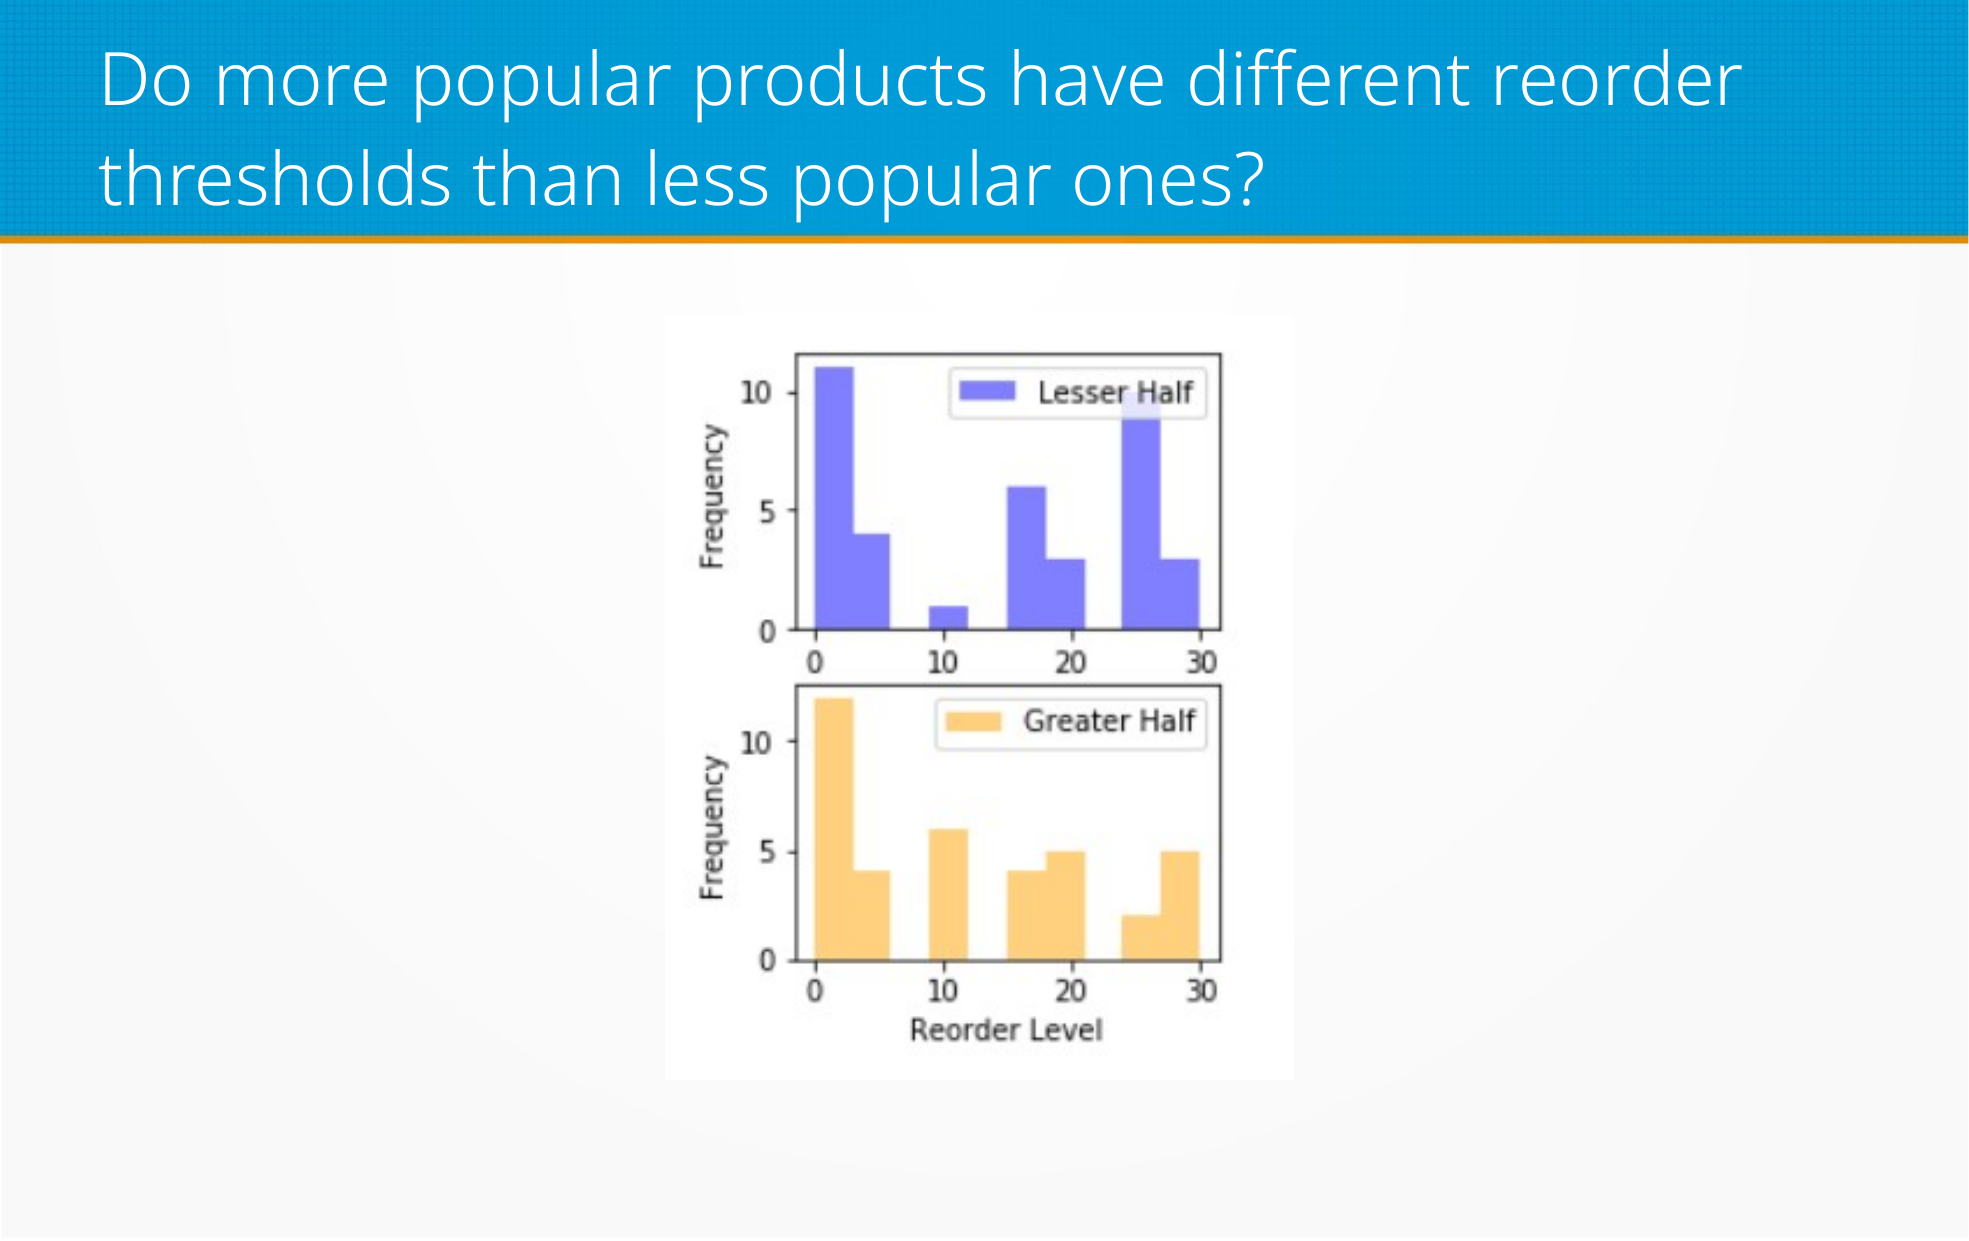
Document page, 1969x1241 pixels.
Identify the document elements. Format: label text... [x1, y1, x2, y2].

title Do more popular products have different reorder thresholds than less popular ones? [98, 19, 1870, 227]
picture [0, 233, 1969, 1241]
